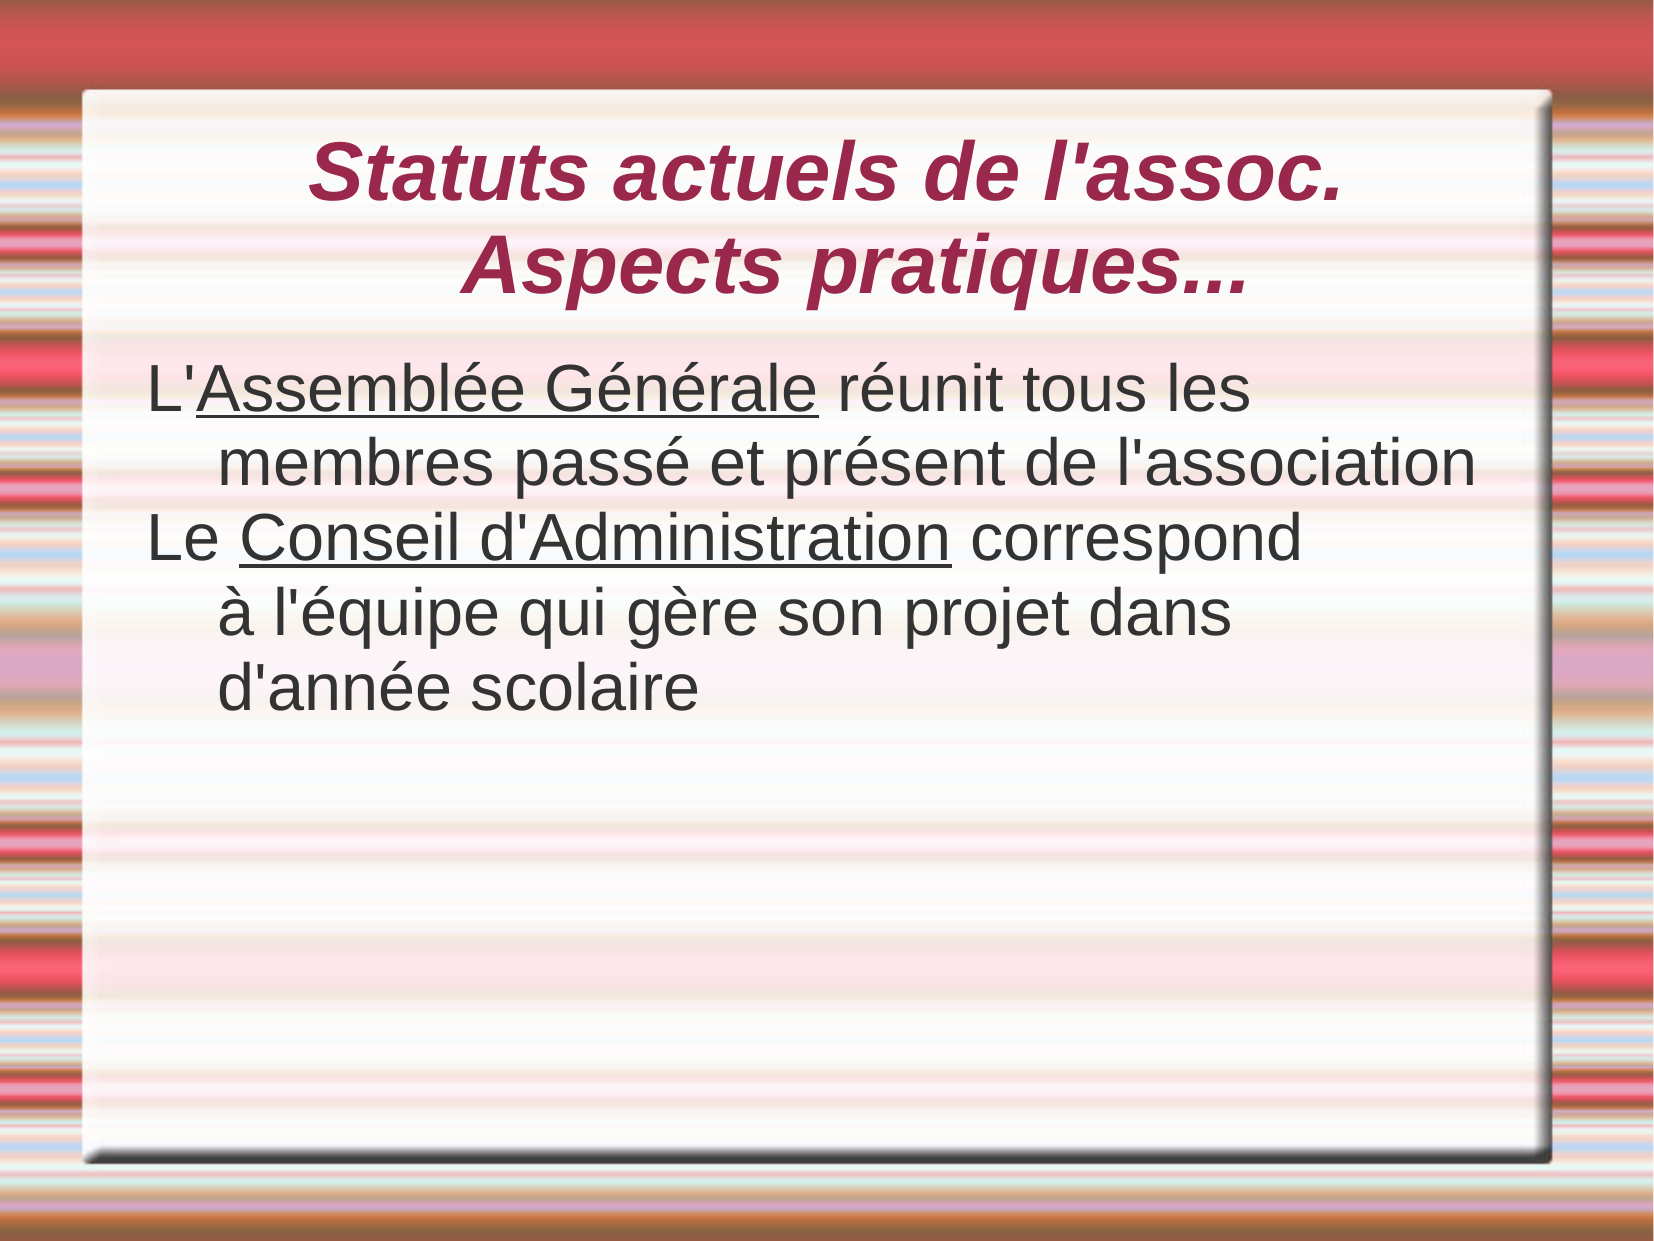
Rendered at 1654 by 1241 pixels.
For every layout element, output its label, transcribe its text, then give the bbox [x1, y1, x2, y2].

picture [0, 0, 1654, 1241]
list L'Assemblée Générale réunit tous les membres passé et présent de l'association Le Conseil d'Administration correspond à l'équipe qui gère son projet dans d'année scolaire [134, 350, 1516, 1133]
title Statuts actuels de l'assoc. Aspects pratiques... [121, 114, 1534, 322]
